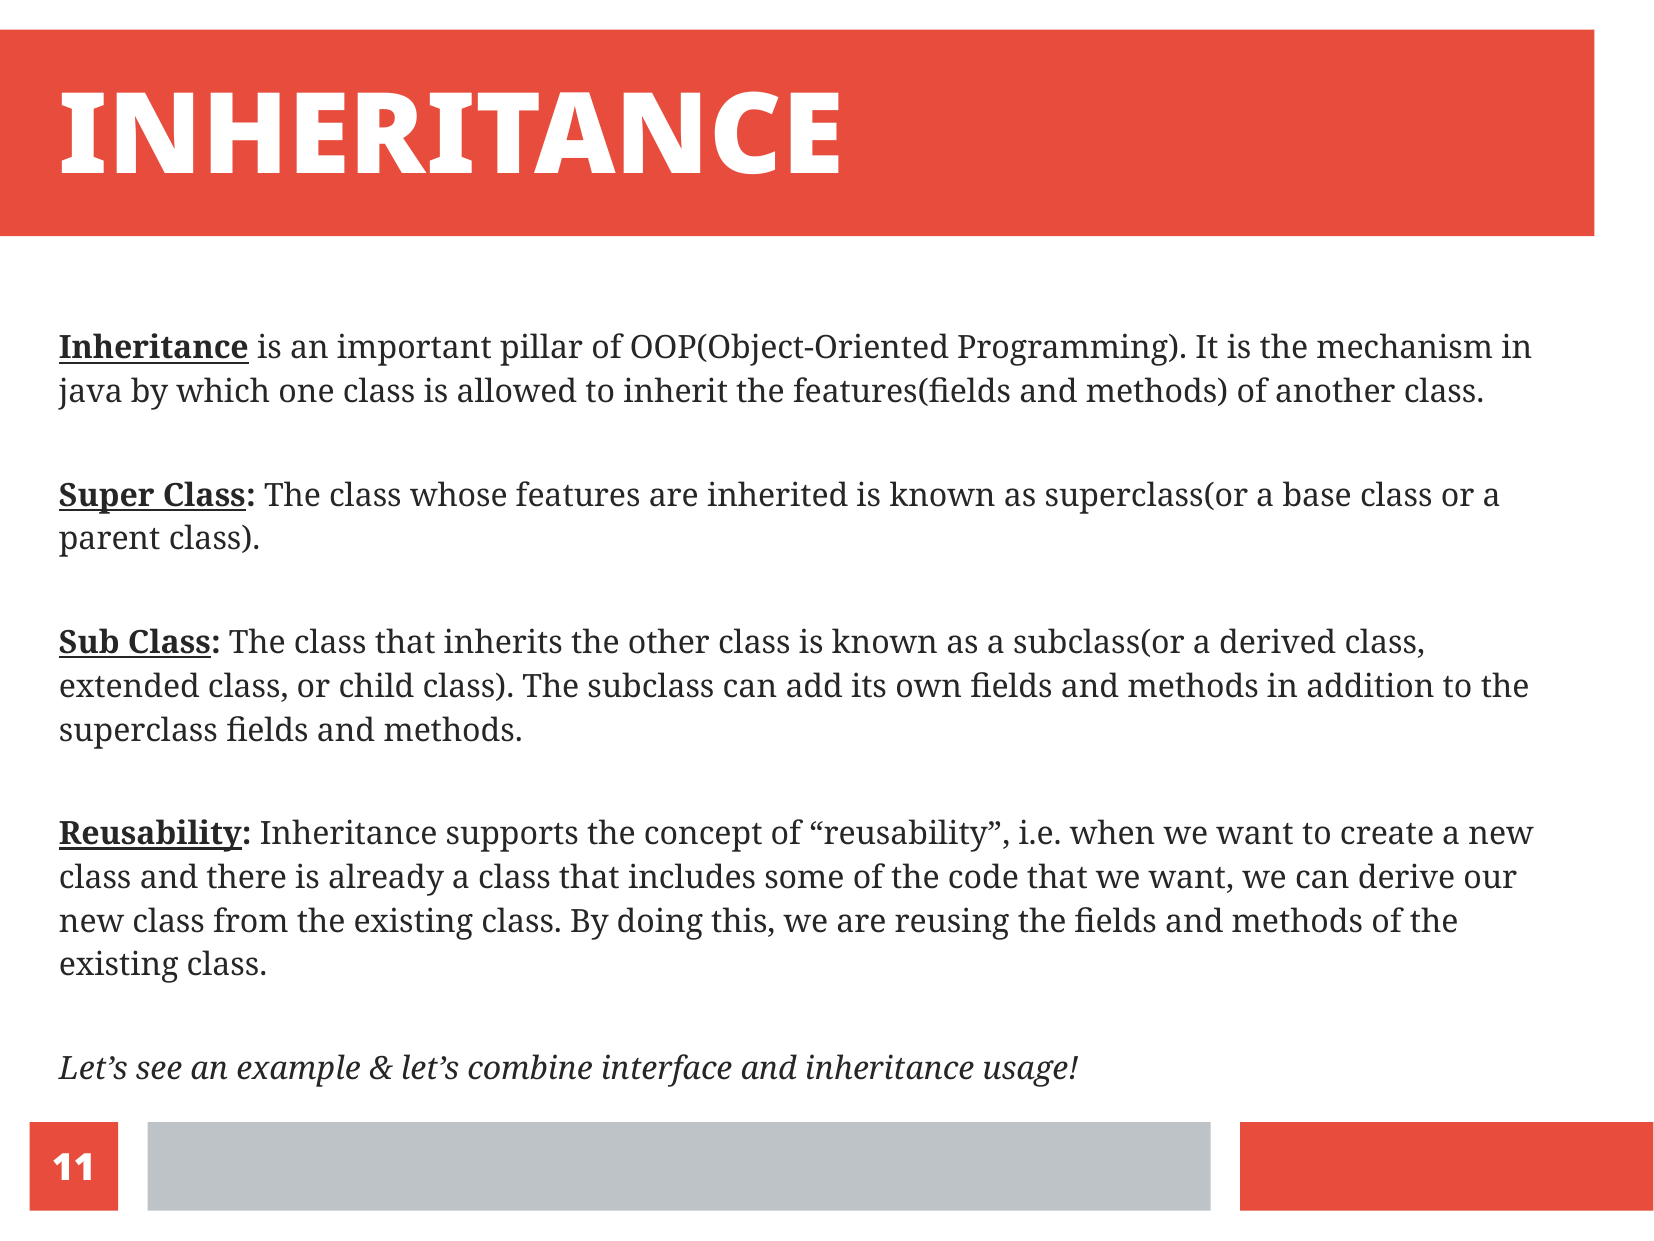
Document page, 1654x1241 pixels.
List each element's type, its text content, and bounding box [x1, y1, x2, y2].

title INHERITANCE [59, 59, 1595, 207]
list Inheritance is an important pillar of OOP(Object-Oriented Programming). It is the mechanism in java by which one class is allowed to inherit the features(fields and methods) of another class. Super Class: The class whose features are inherited is known as superclass(or a base class or a parent class). Sub Class: The class that inherits the other class is known as a subclass(or a derived class, extended class, or child class). The subclass can add its own fields and methods in addition to the superclass fields and methods. Reusability: Inheritance supports the concept of “reusability”, i.e. when we want to create a new class and there is already a class that includes some of the code that we want, we can derive our new class from the existing class. By doing this, we are reusing the fields and methods of the existing class. Let’s see an example & let’s combine interface and inheritance usage! [59, 324, 1565, 1093]
